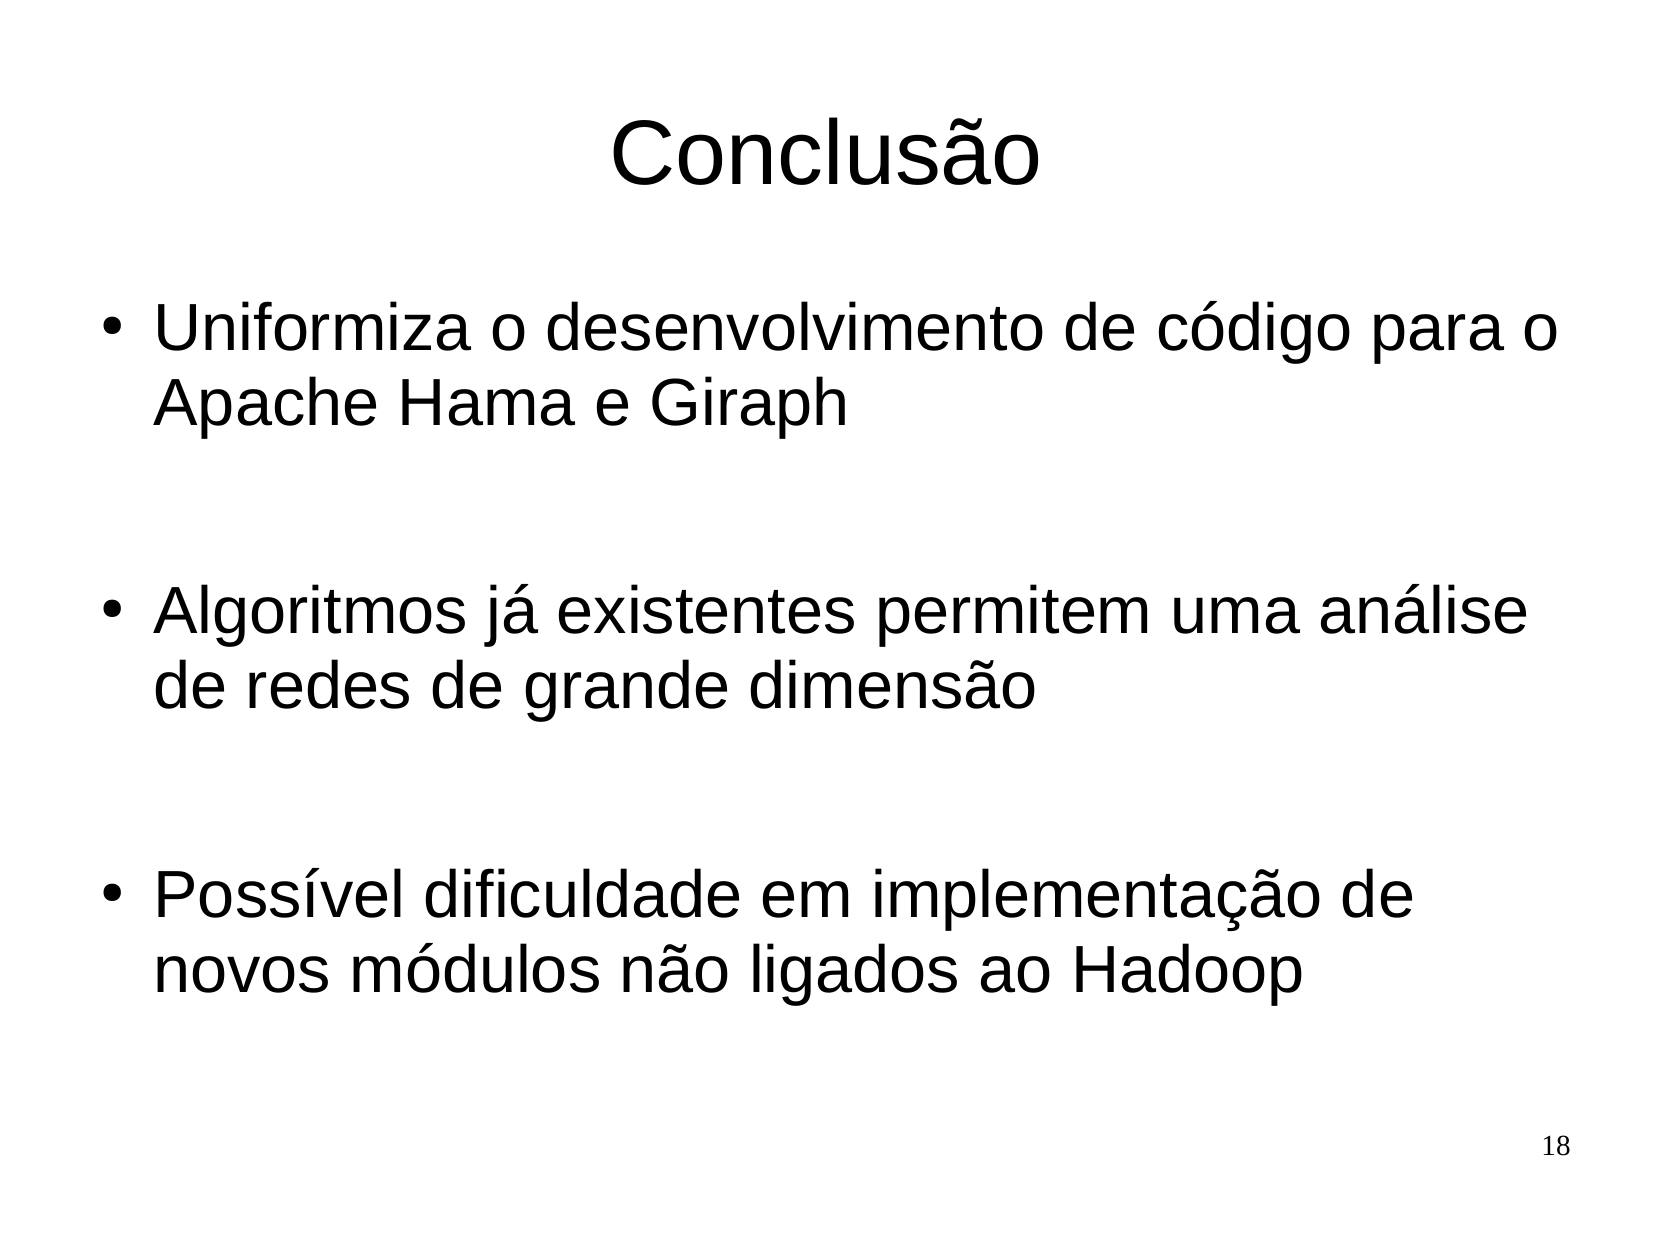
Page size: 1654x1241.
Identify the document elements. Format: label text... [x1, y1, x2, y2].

title Conclusão [82, 49, 1571, 257]
list Uniformiza o desenvolvimento de código para o Apache Hama e Giraph Algoritmos já existentes permitem uma análise de redes de grande dimensão Possível dificuldade em implementação de novos módulos não ligados ao Hadoop [82, 290, 1571, 1010]
